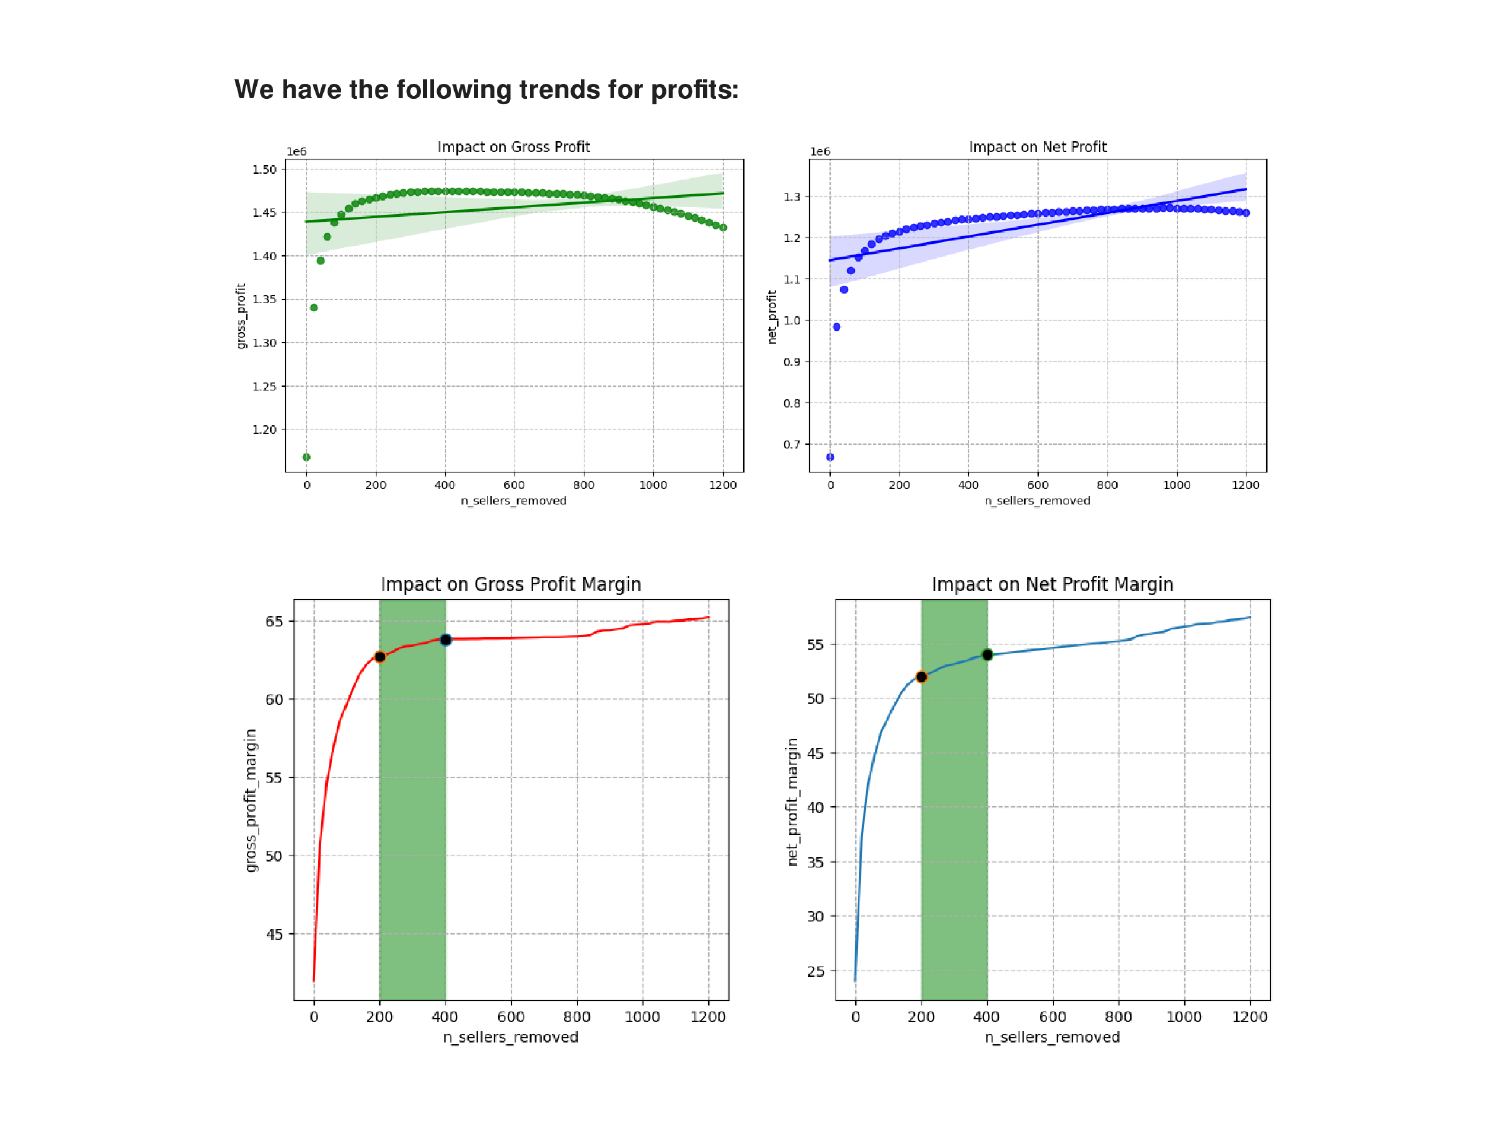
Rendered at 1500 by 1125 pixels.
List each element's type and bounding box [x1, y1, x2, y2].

picture [210, 54, 1290, 1071]
